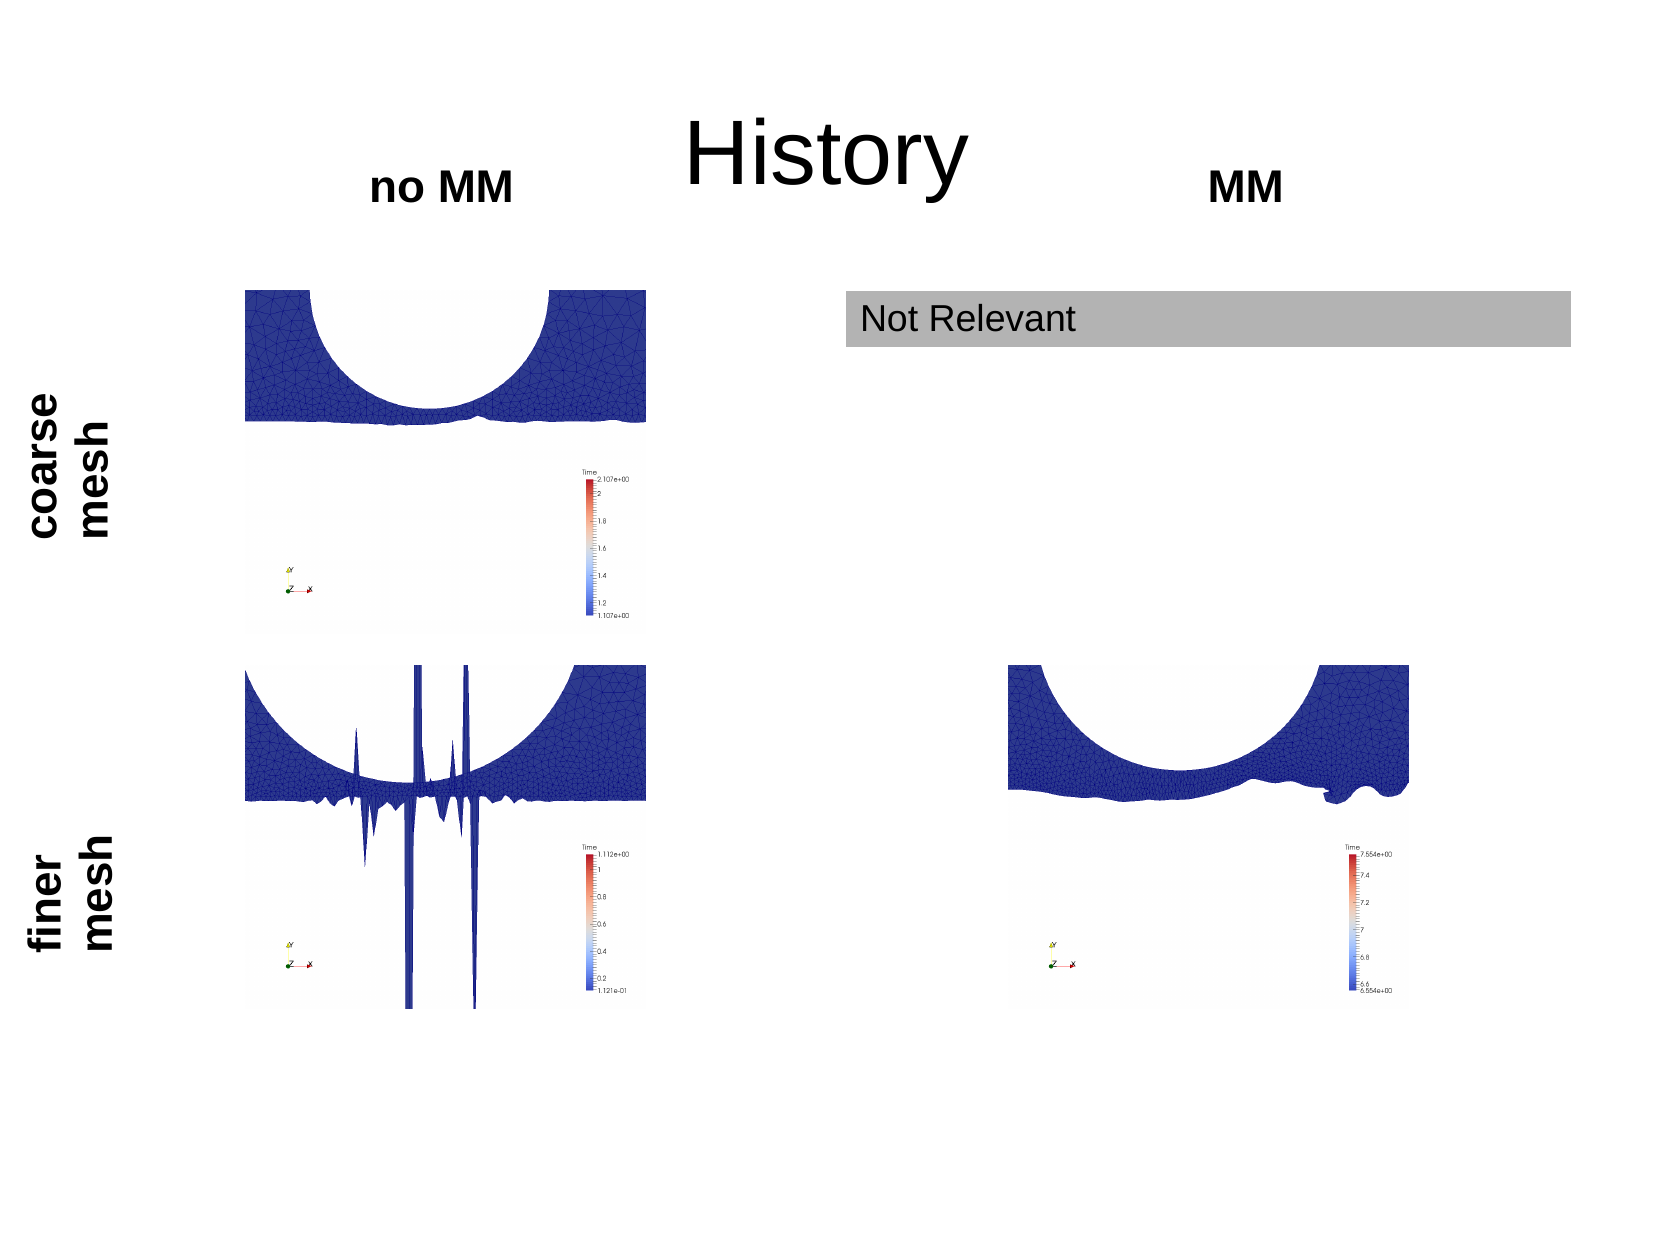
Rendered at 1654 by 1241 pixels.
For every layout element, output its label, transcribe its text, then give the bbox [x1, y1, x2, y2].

title History [82, 49, 1571, 257]
text_box MM [1192, 153, 1323, 220]
picture [1008, 665, 1409, 1009]
table_header Not Relevant [846, 291, 1571, 347]
text_box no MM [354, 153, 532, 220]
text_box finer mesh [11, 767, 130, 969]
text_box coarse mesh [7, 354, 125, 556]
picture [245, 665, 646, 1009]
picture [245, 290, 646, 634]
